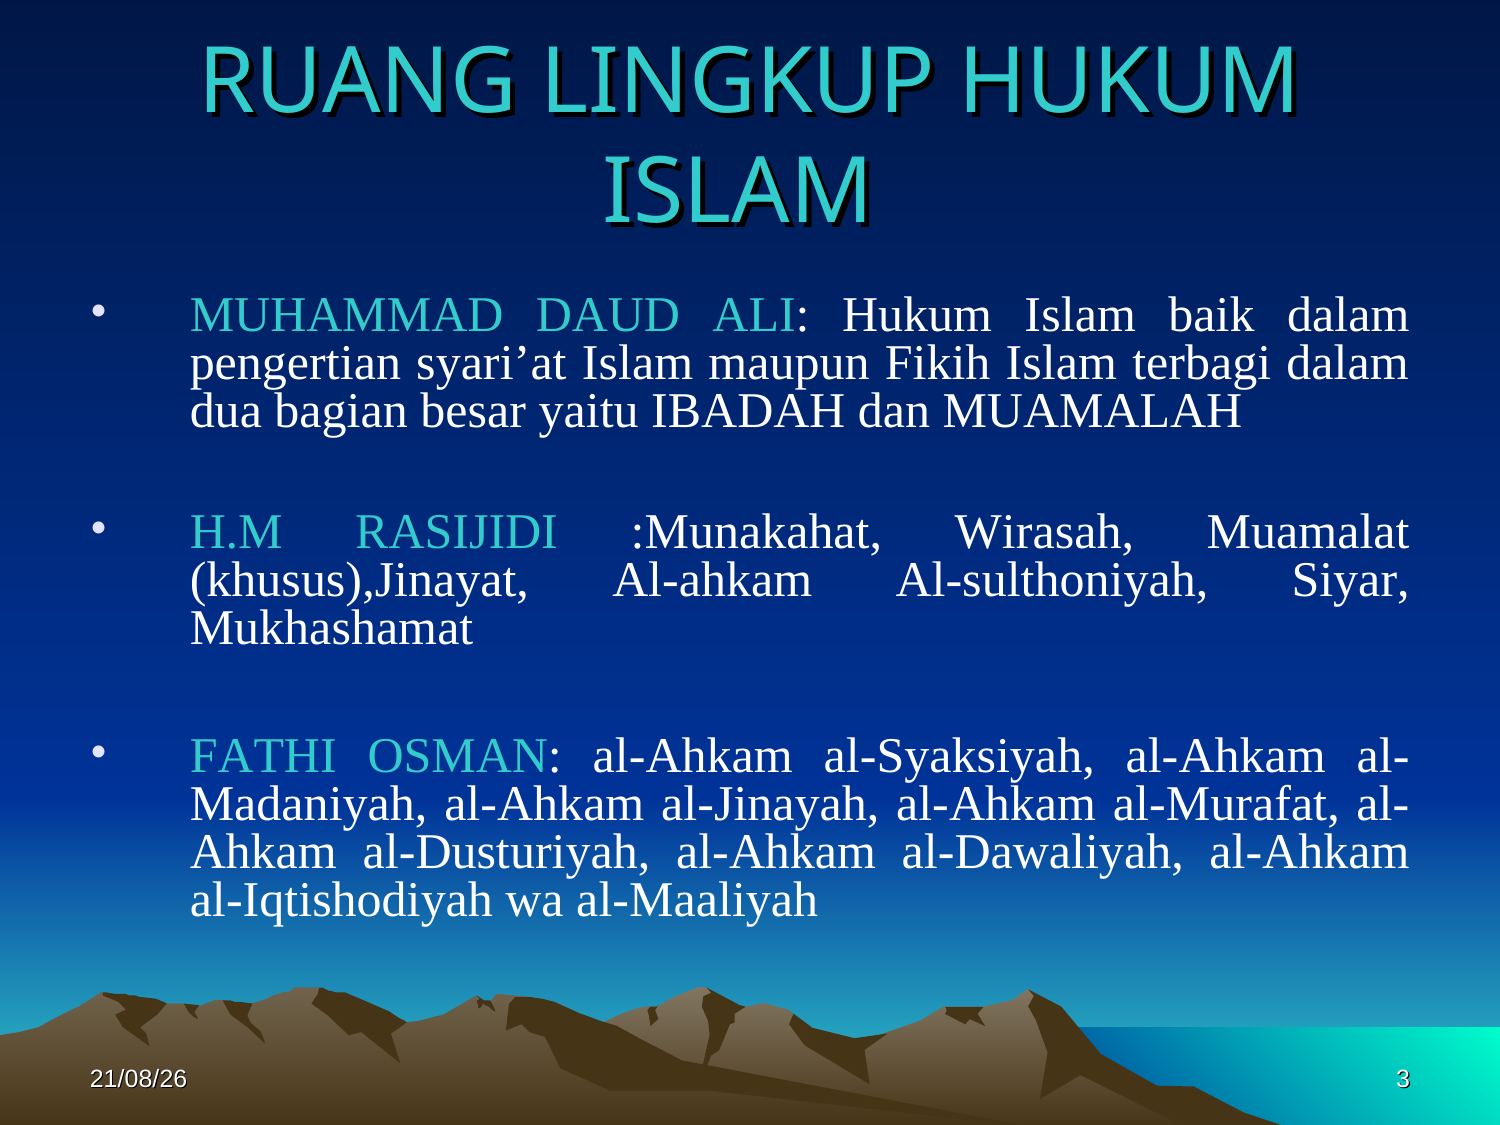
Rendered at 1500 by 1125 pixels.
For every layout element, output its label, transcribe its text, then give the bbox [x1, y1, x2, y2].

title RUANG LINGKUP HUKUM ISLAM [75, 37, 1426, 225]
list MUHAMMAD DAUD ALI: Hukum Islam baik dalam pengertian syari’at Islam maupun Fikih Islam terbagi dalam dua bagian besar yaitu IBADAH dan MUAMALAH H.M RASIJIDI :Munakahat, Wirasah, Muamalat (khusus),Jinayat, Al-ahkam Al-sulthoniyah, Siyar, Mukhashamat FATHI OSMAN: al-Ahkam al-Syaksiyah, al-Ahkam al-Madaniyah, al-Ahkam al-Jinayah, al-Ahkam al-Murafat, al-Ahkam al-Dusturiyah, al-Ahkam al-Dawaliyah, al-Ahkam al-Iqtishodiyah wa al-Maaliyah [75, 285, 1426, 1047]
